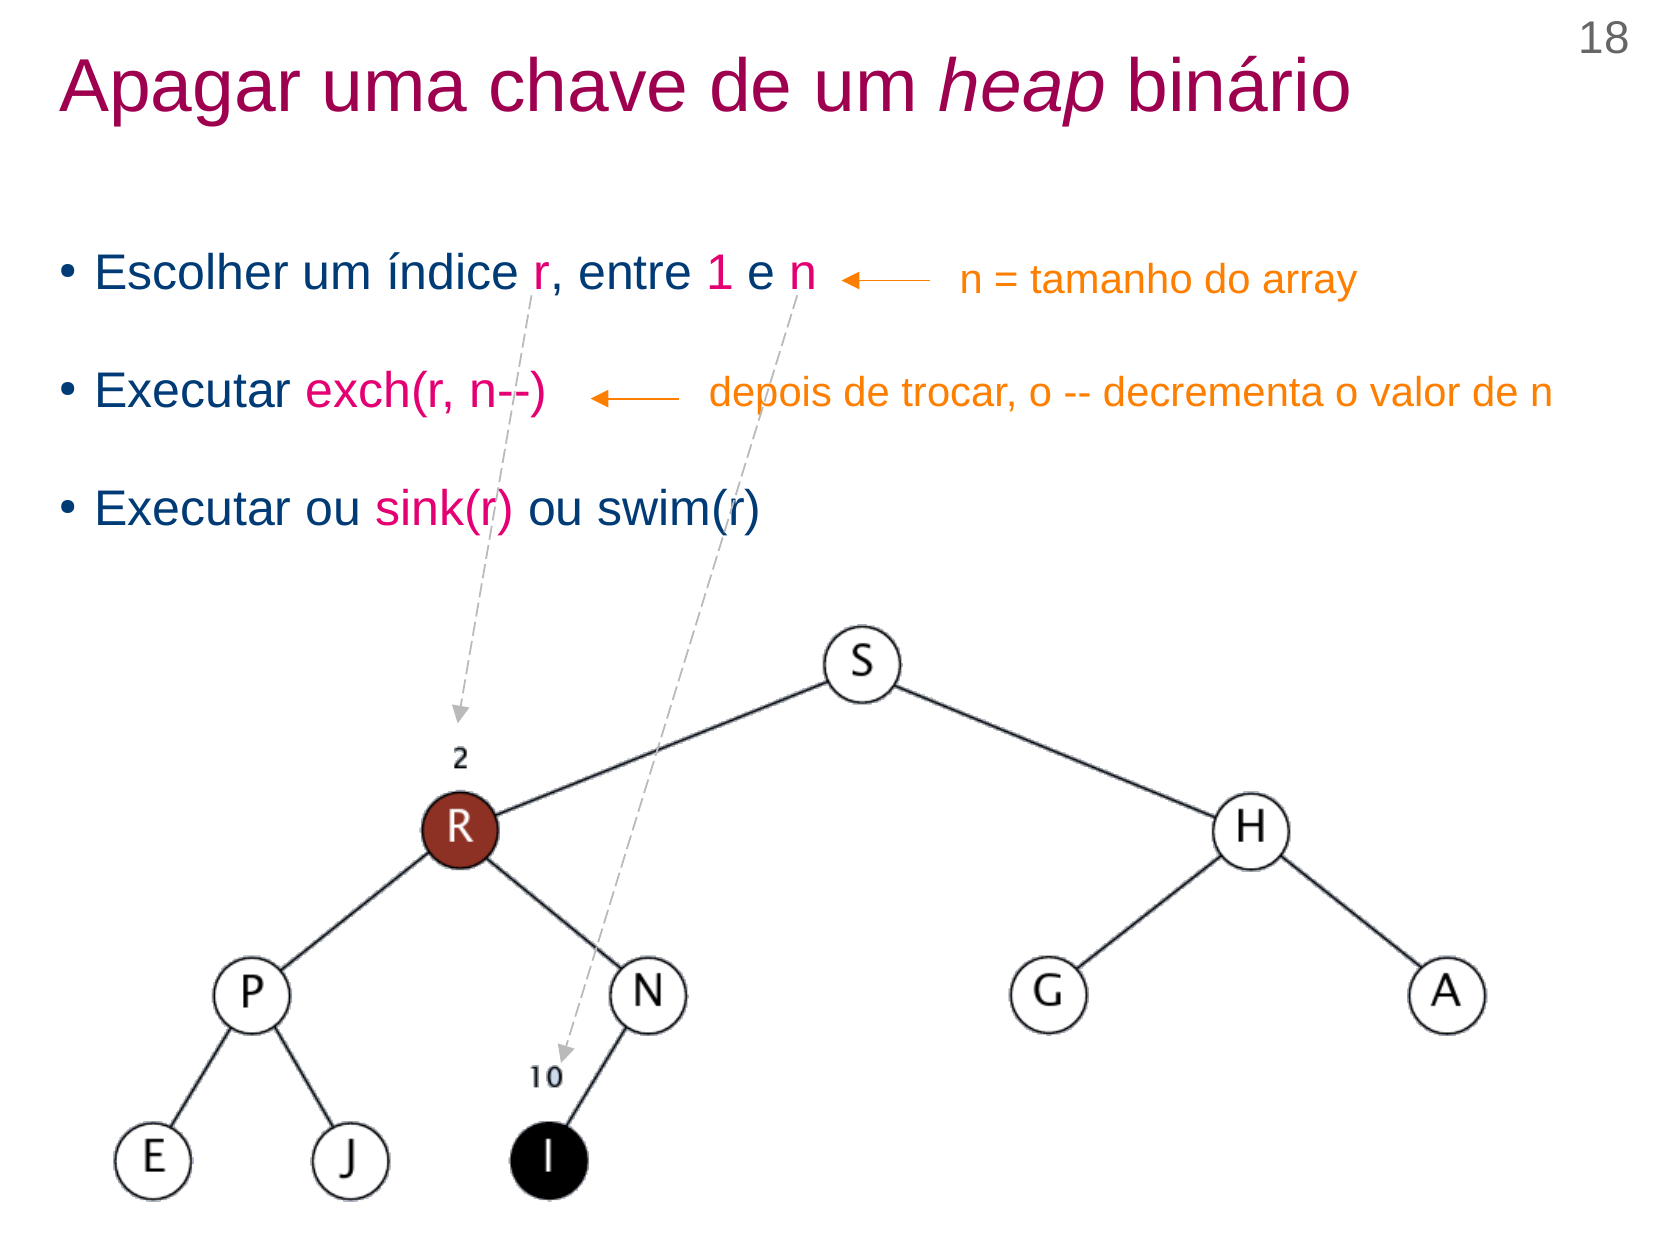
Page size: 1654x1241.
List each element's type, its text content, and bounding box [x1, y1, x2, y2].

text_box n = tamanho do array [944, 241, 1373, 311]
text_box depois de trocar, o -- decrementa o valor de n [693, 354, 1569, 423]
list Escolher um índice r, entre 1 e n Executar exch(r, n--) Executar ou sink(r) ou swim(r) [59, 236, 1595, 1211]
picture [103, 620, 1492, 1211]
title Apagar uma chave de um heap binário [59, 29, 1595, 148]
